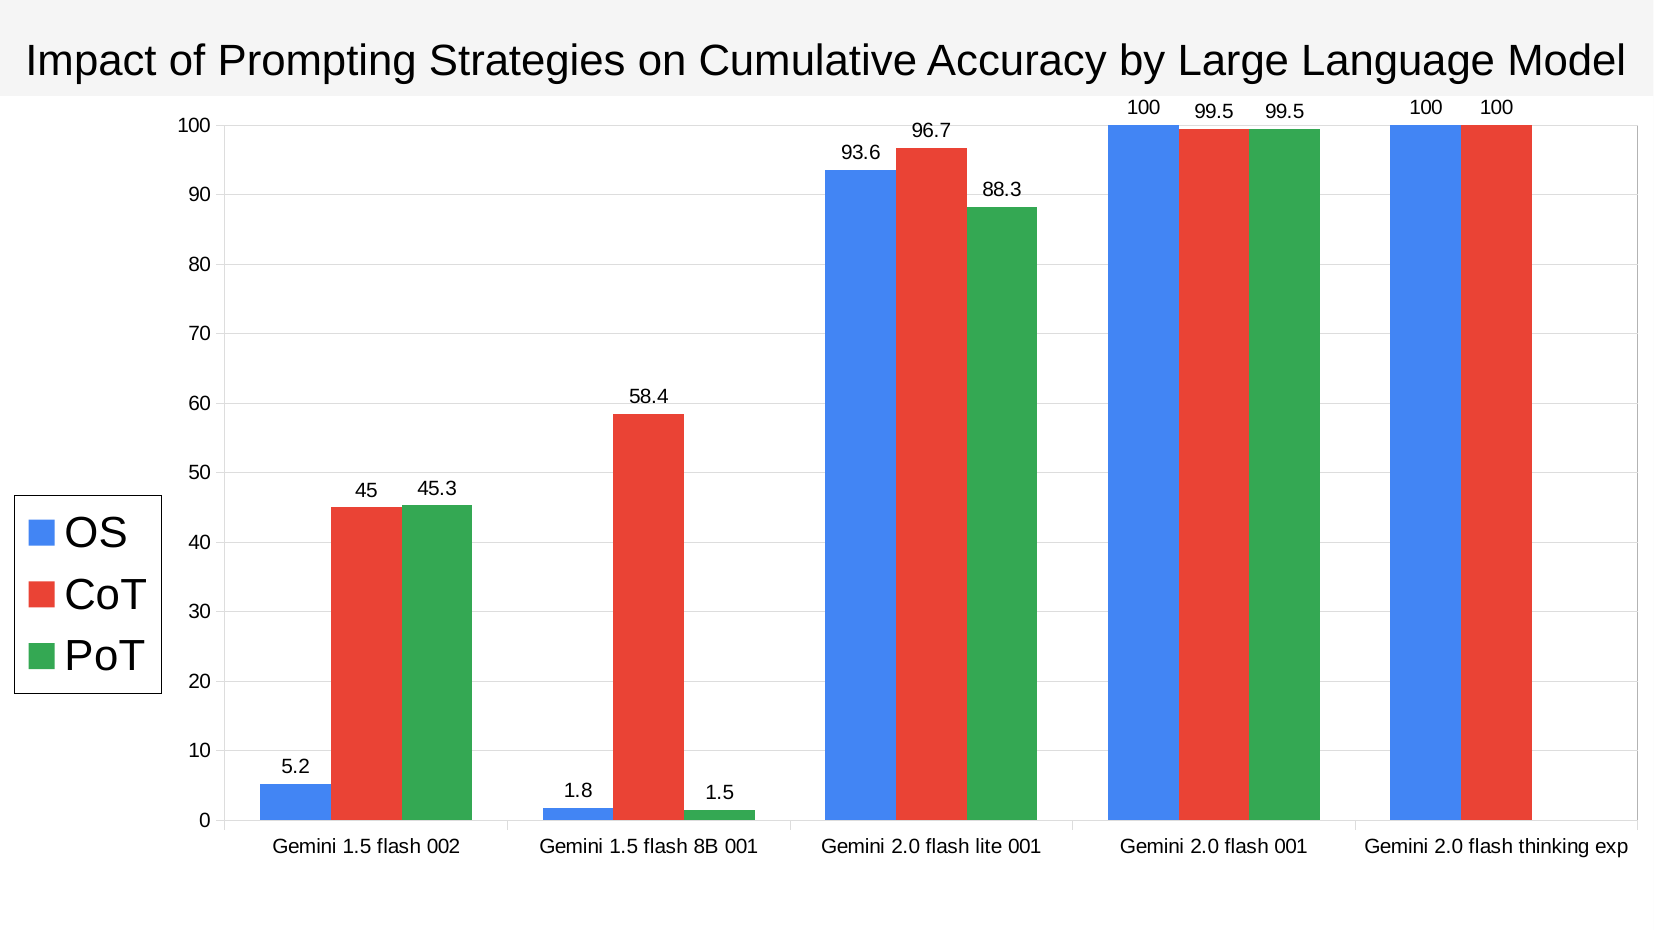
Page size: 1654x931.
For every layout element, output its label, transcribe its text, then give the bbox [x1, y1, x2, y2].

chart [0, 96, 1654, 931]
title Impact of Prompting Strategies on Cumulative Accuracy by Large Language Model [0, 29, 1654, 92]
